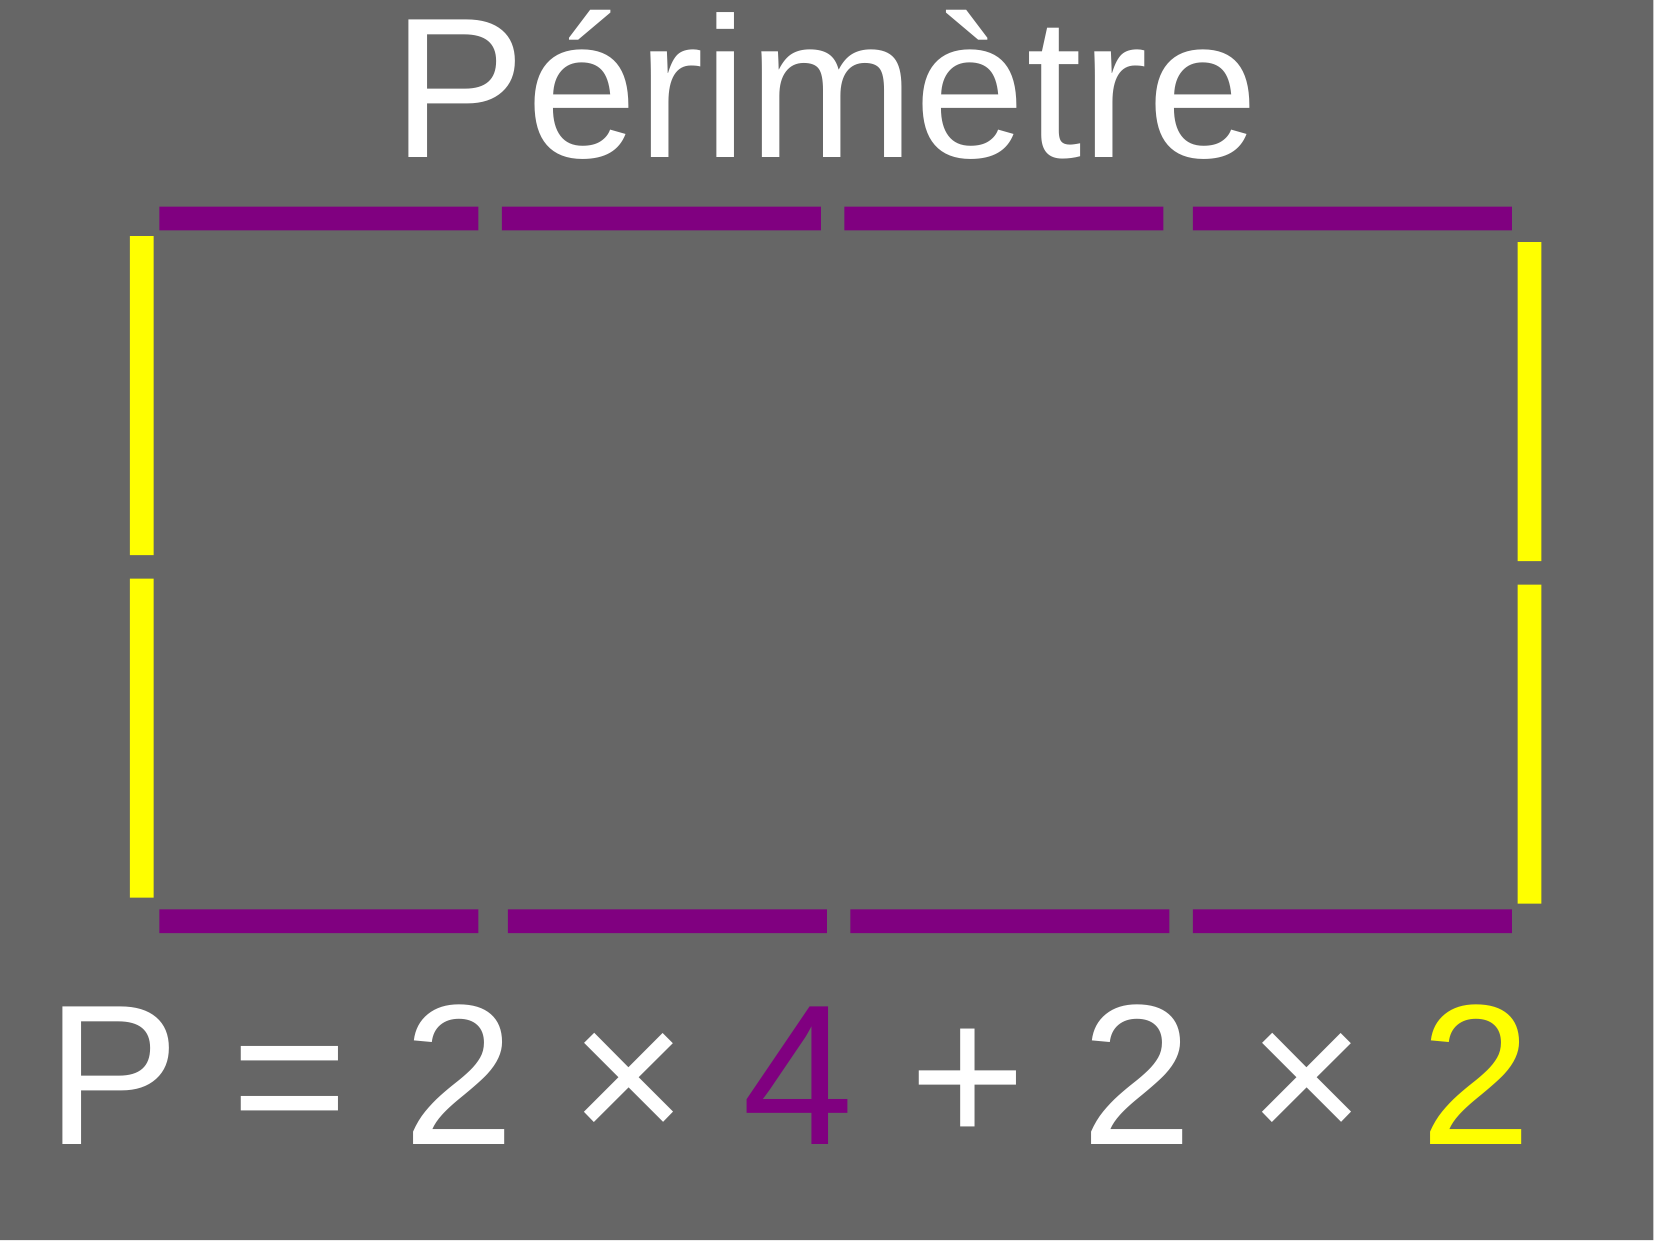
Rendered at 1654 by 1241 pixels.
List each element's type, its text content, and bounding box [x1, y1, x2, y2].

title P = 2 × 4 + 2 × 2 [46, 944, 1619, 1205]
text_box [0, 0, 1654, 1241]
title Périmètre [353, 0, 1300, 219]
